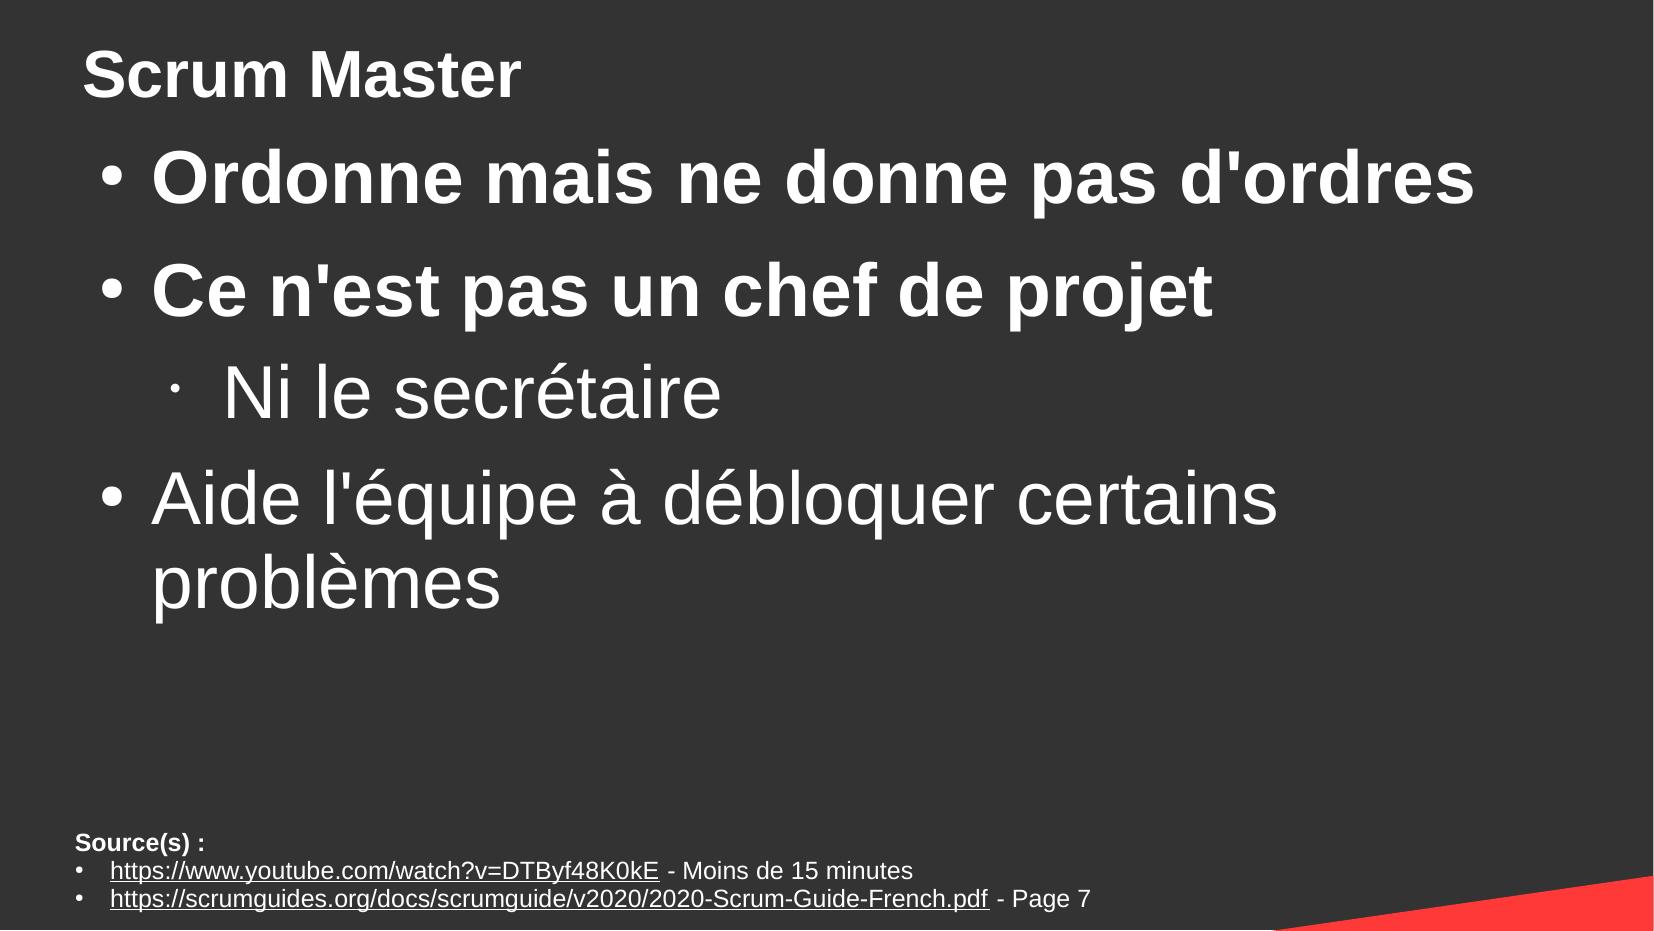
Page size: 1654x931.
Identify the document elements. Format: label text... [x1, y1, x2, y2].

title Scrum Master [82, 37, 1571, 122]
text_box Source(s) : https://www.youtube.com/watch?v=DTByf48K0kE - Moins de 15 minutes https://scrumguides.org/docs/scrumguide/v2020/2020-Scrum-Guide-French.pdf - Page 7 [59, 821, 1546, 920]
text_box [1270, 875, 1654, 931]
list Ordonne mais ne donne pas d'ordres Ce n'est pas un chef de projet Ni le secrétaire Aide l'équipe à débloquer certains problèmes [80, 135, 1620, 674]
